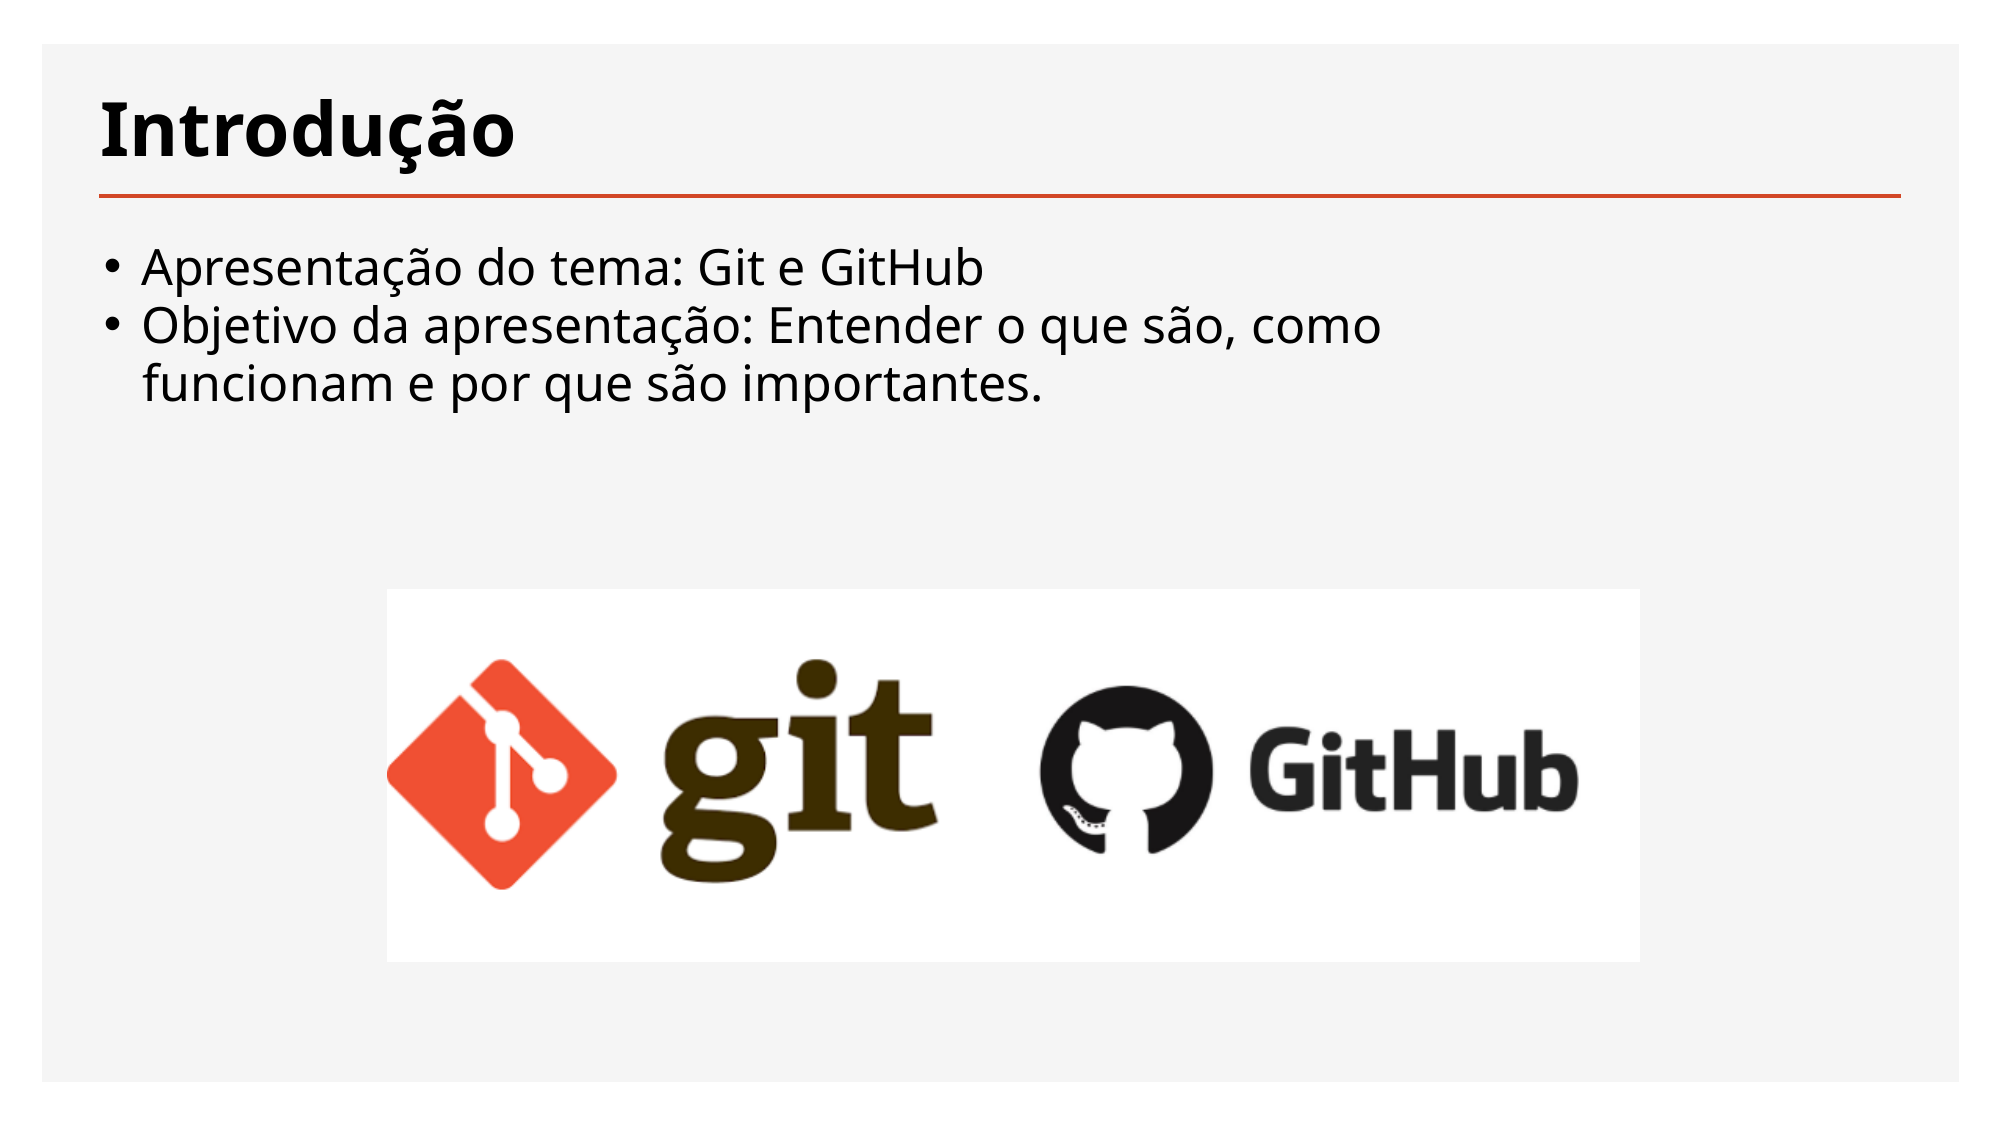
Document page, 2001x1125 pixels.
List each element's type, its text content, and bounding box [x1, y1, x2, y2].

text_box Apresentação do tema: Git e GitHub Objetivo da apresentação: Entender o que são, como funcionam e por que são importantes. [88, 250, 1716, 985]
title Introdução [85, 73, 1738, 179]
picture [387, 589, 1640, 962]
